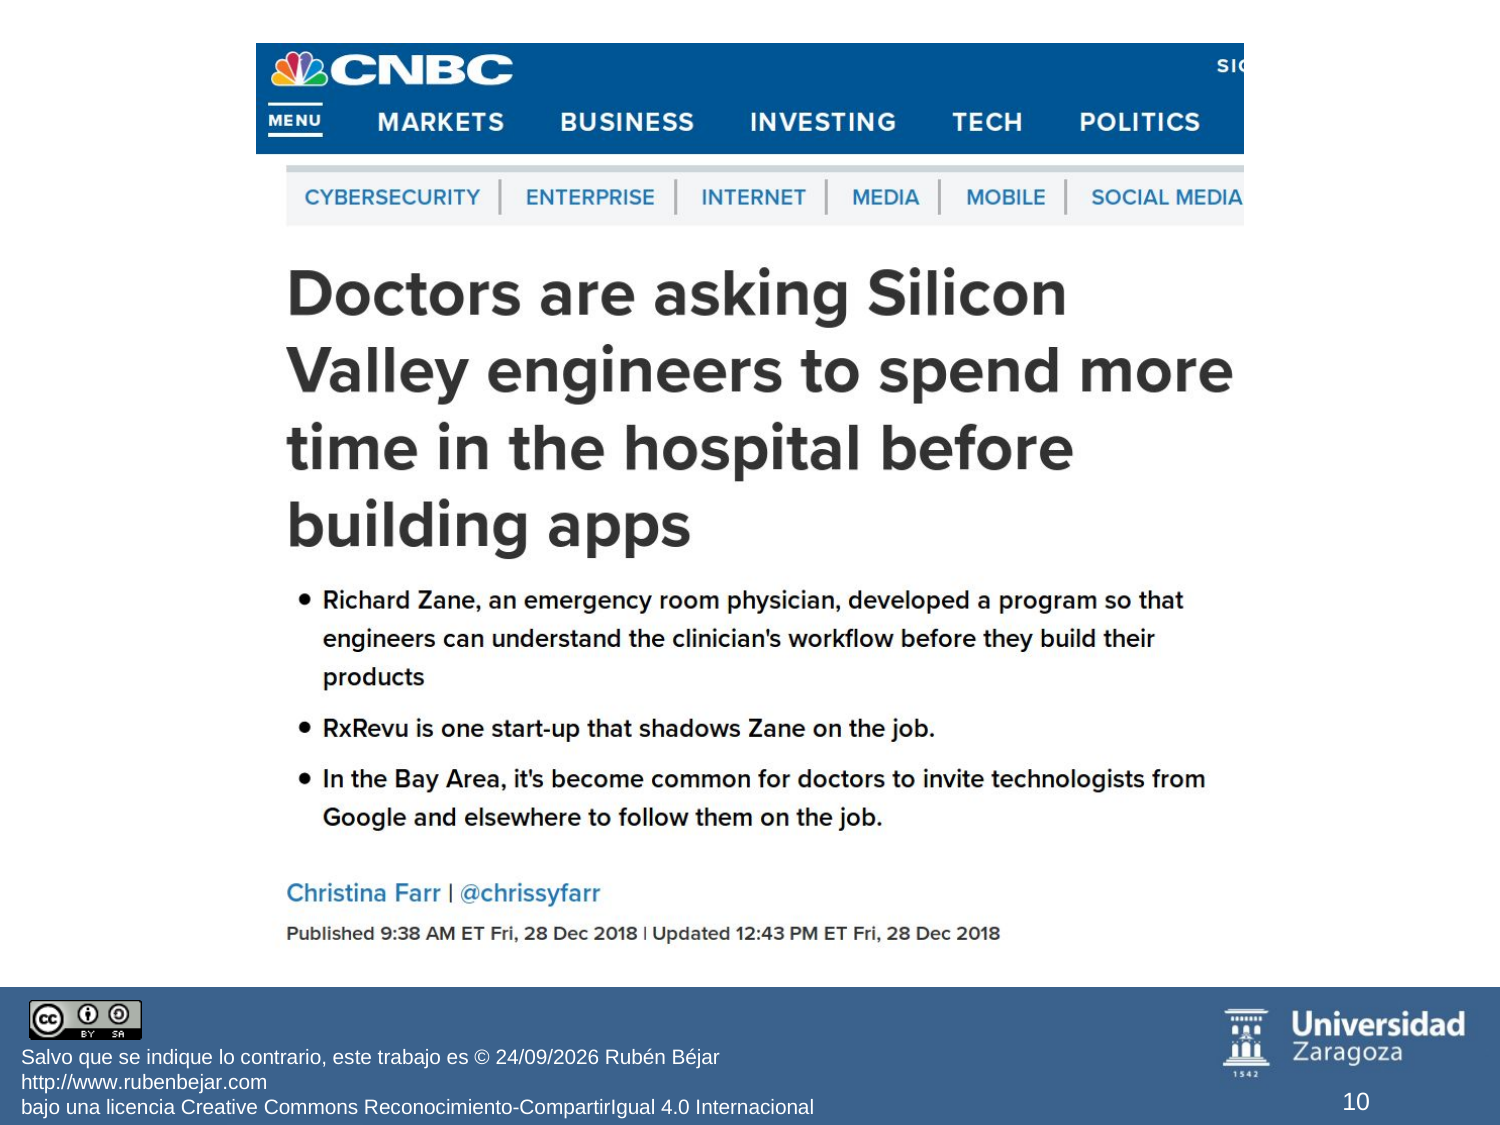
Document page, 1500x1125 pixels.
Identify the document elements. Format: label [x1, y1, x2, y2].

picture [256, 43, 1244, 954]
picture [0, 987, 1500, 1125]
